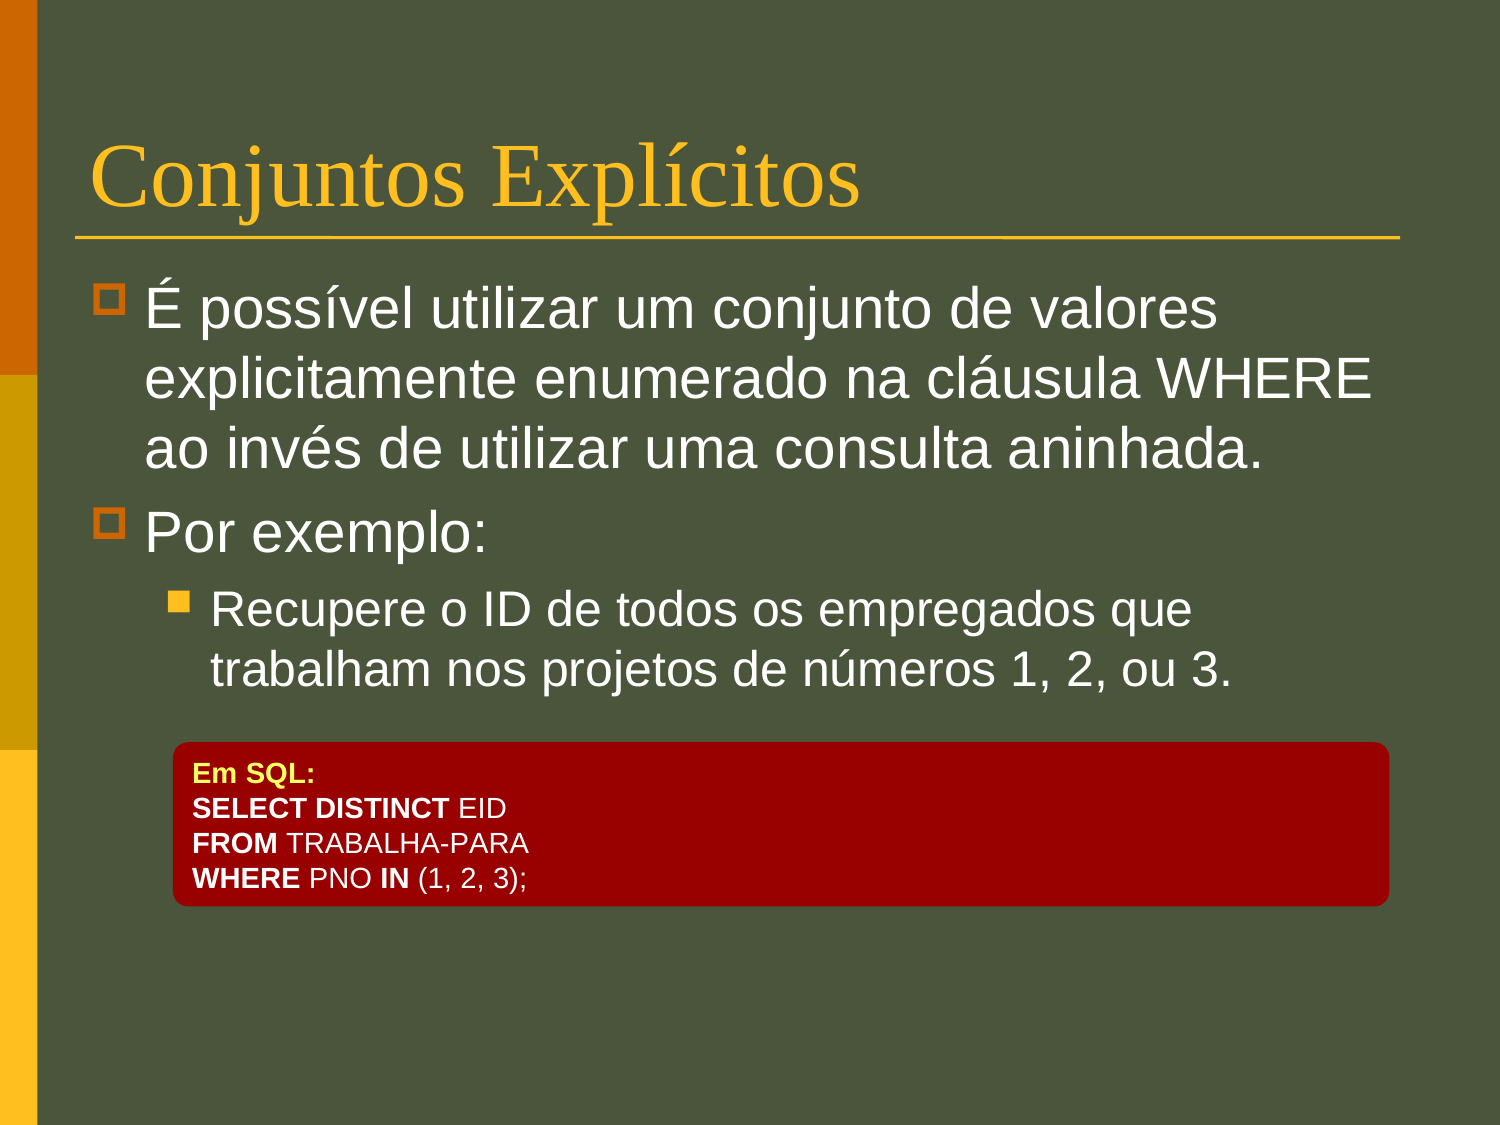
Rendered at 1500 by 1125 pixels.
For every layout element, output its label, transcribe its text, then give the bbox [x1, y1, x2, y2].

text_box Em SQL: SELECT DISTINCT EID FROM TRABALHA-PARA WHERE PNO IN (1, 2, 3); [172, 742, 1390, 907]
list É possível utilizar um conjunto de valores explicitamente enumerado na cláusula WHERE ao invés de utilizar uma consulta aninhada. Por exemplo: Recupere o ID de todos os empregados que trabalham nos projetos de números 1, 2, ou 3. [75, 262, 1426, 1006]
title Conjuntos Explícitos [75, 45, 1426, 233]
